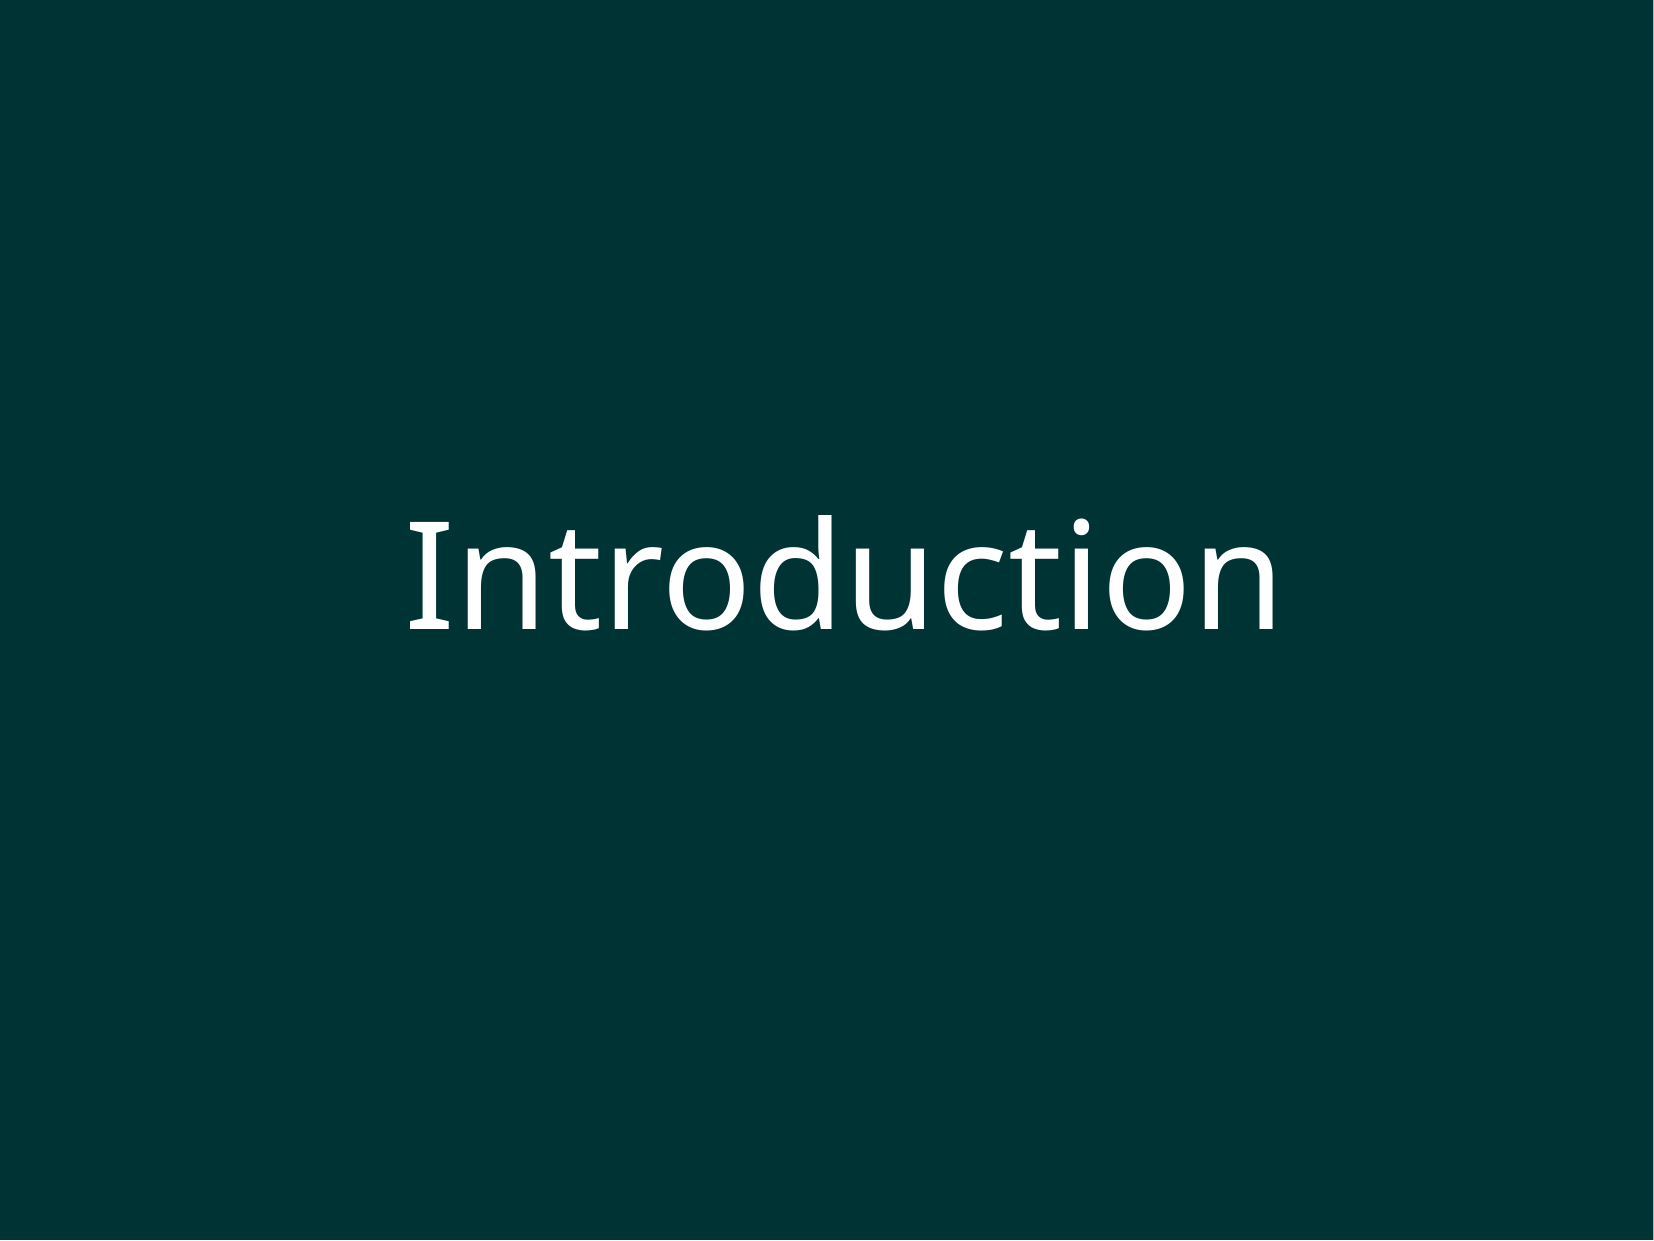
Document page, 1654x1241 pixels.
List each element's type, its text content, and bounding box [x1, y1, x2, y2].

text_box Introduction [390, 461, 1252, 646]
